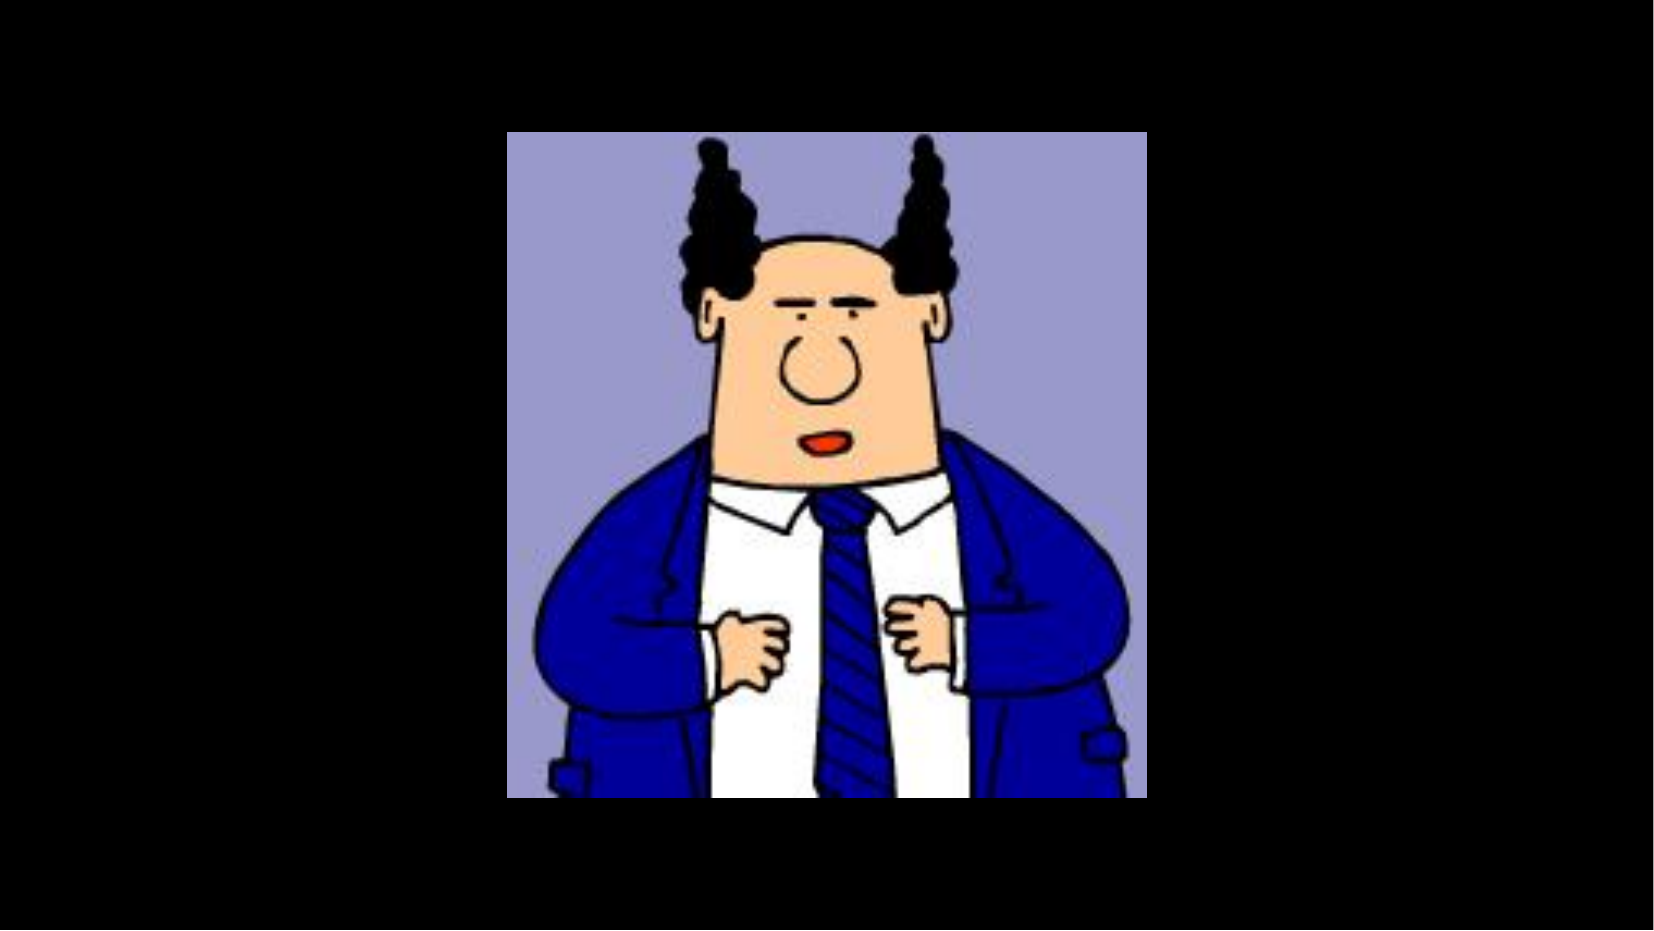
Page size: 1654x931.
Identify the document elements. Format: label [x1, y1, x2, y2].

picture [507, 132, 1147, 798]
